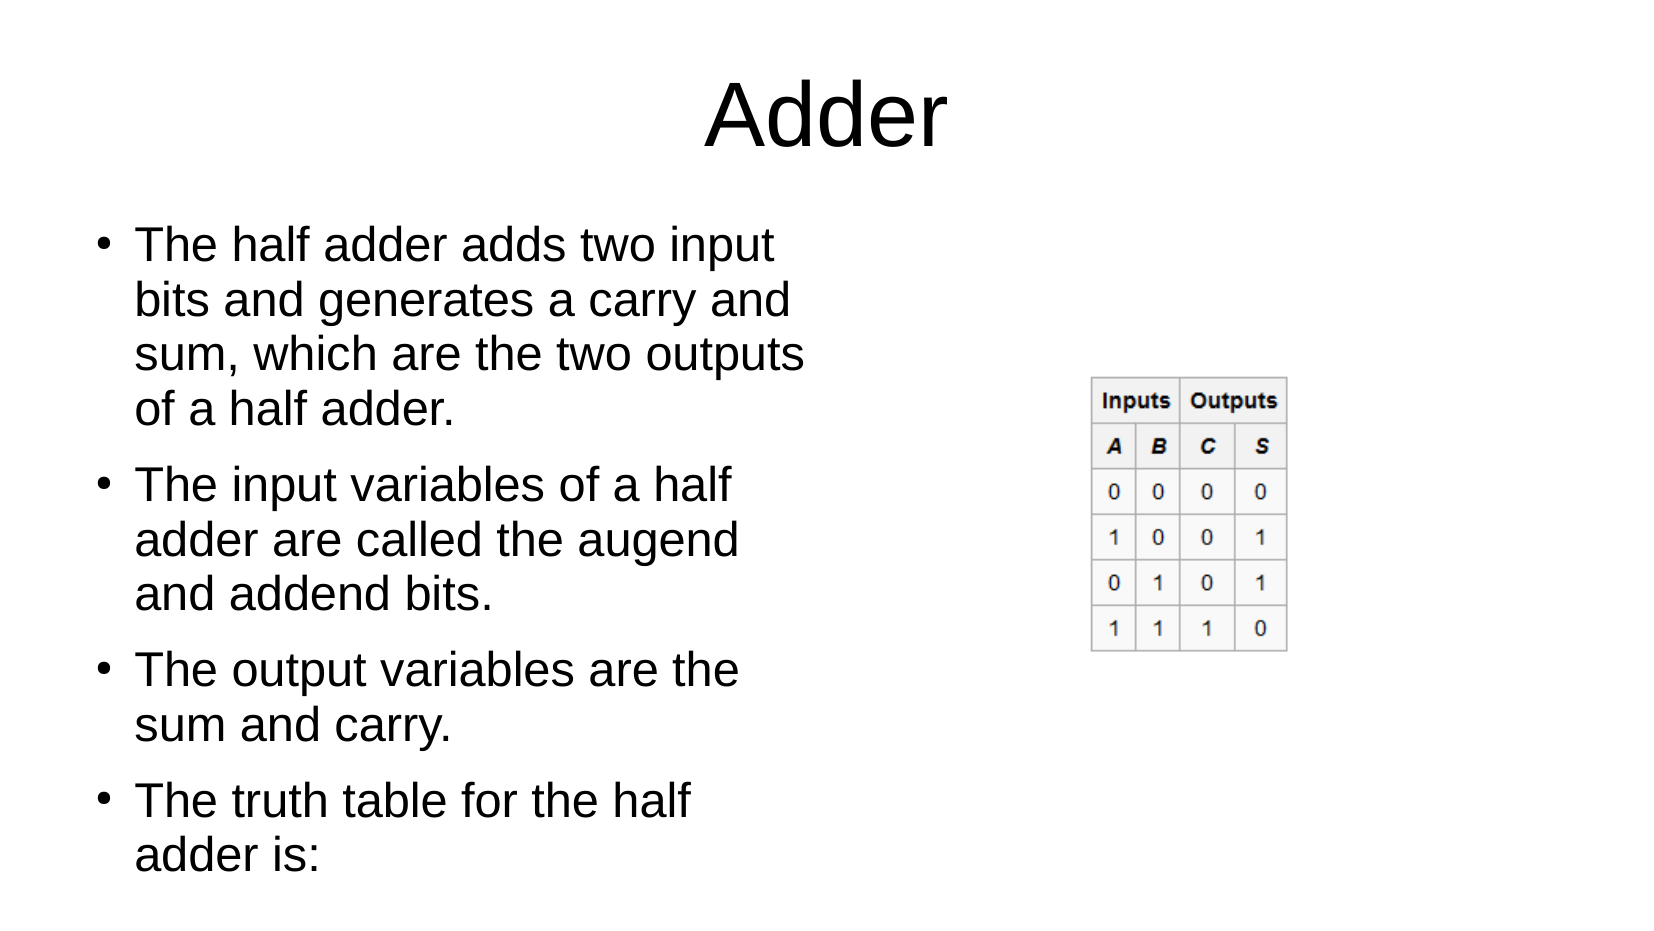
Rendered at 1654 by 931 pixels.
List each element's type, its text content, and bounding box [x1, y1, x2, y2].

title Adder [82, 37, 1571, 193]
list The half adder adds two input bits and generates a carry and sum, which are the two outputs of a half adder. The input variables of a half adder are called the augend and addend bits. The output variables are the sum and carry. The truth table for the half adder is: [82, 217, 826, 886]
picture [1088, 374, 1291, 655]
